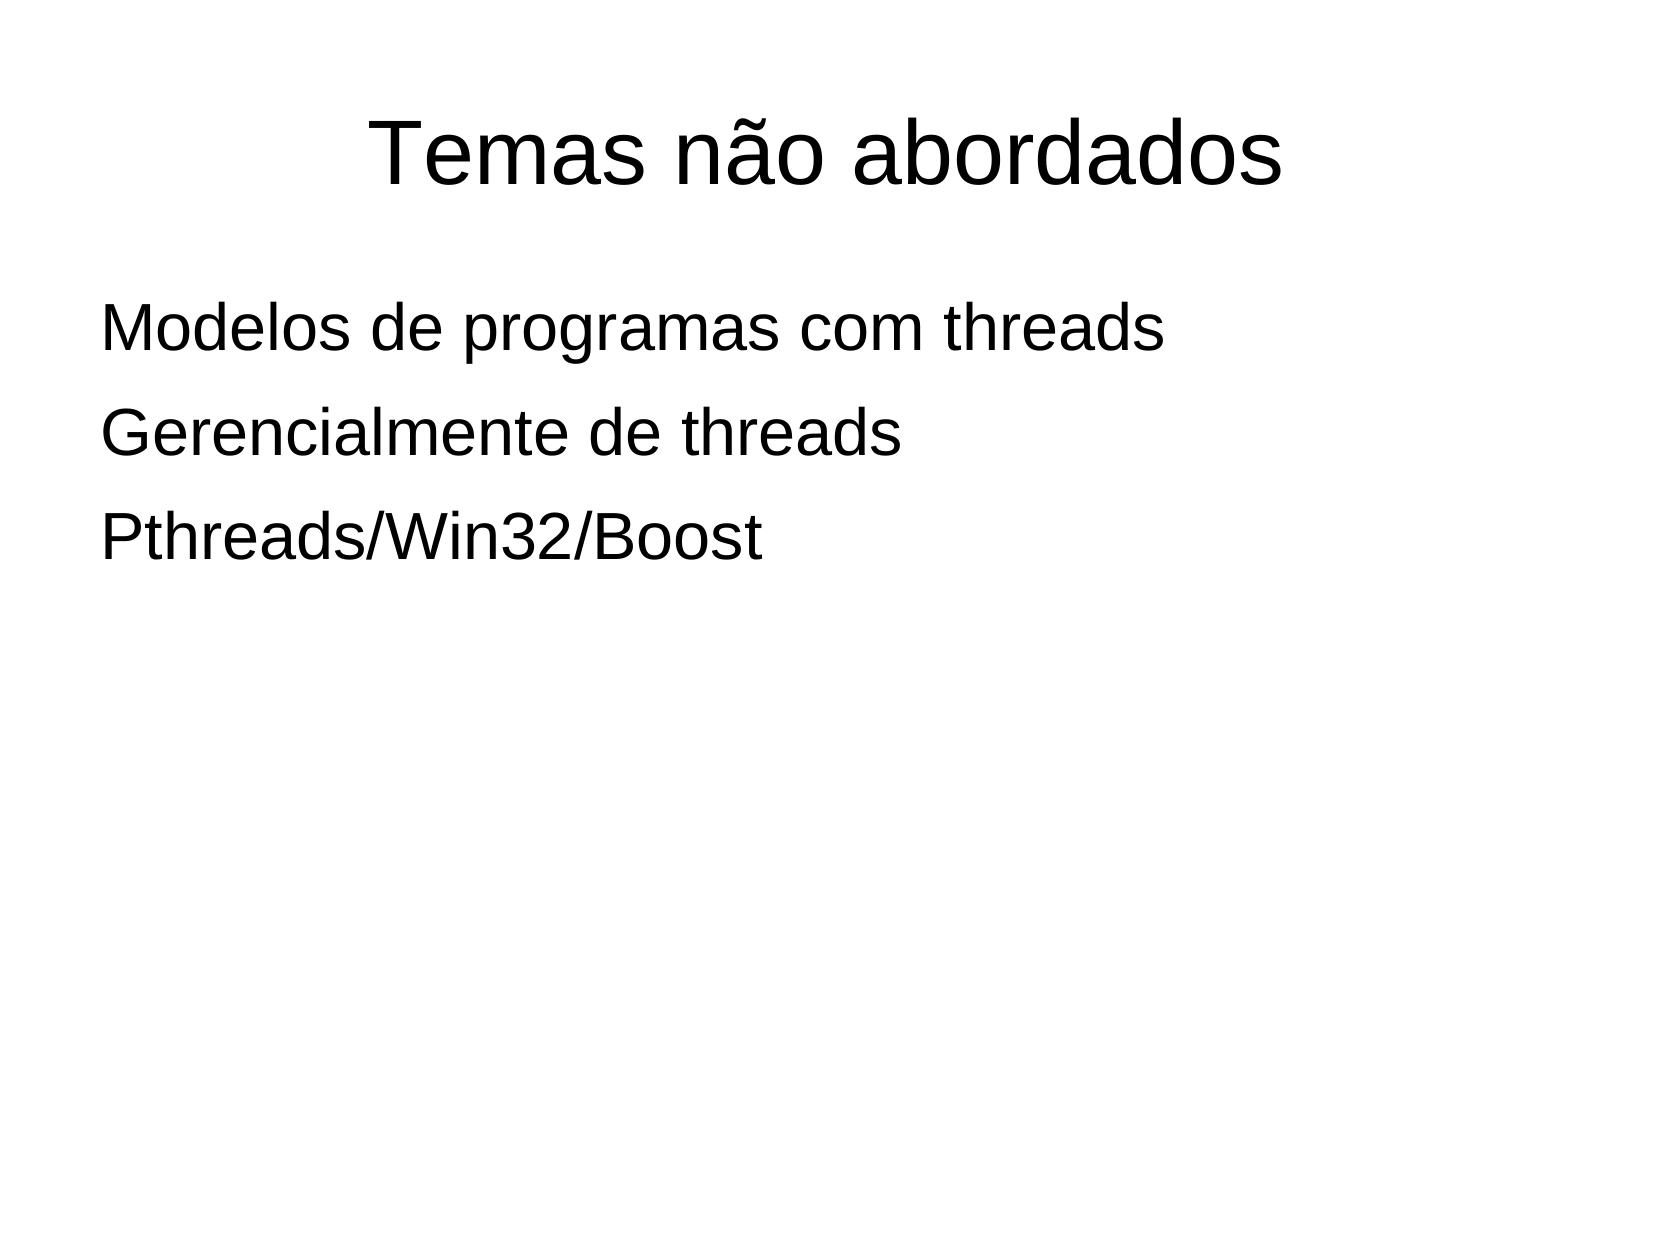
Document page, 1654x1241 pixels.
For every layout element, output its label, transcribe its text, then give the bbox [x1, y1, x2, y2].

title Temas não abordados [82, 56, 1571, 250]
list Modelos de programas com threads Gerencialmente de threads Pthreads/Win32/Boost [82, 290, 1571, 1094]
